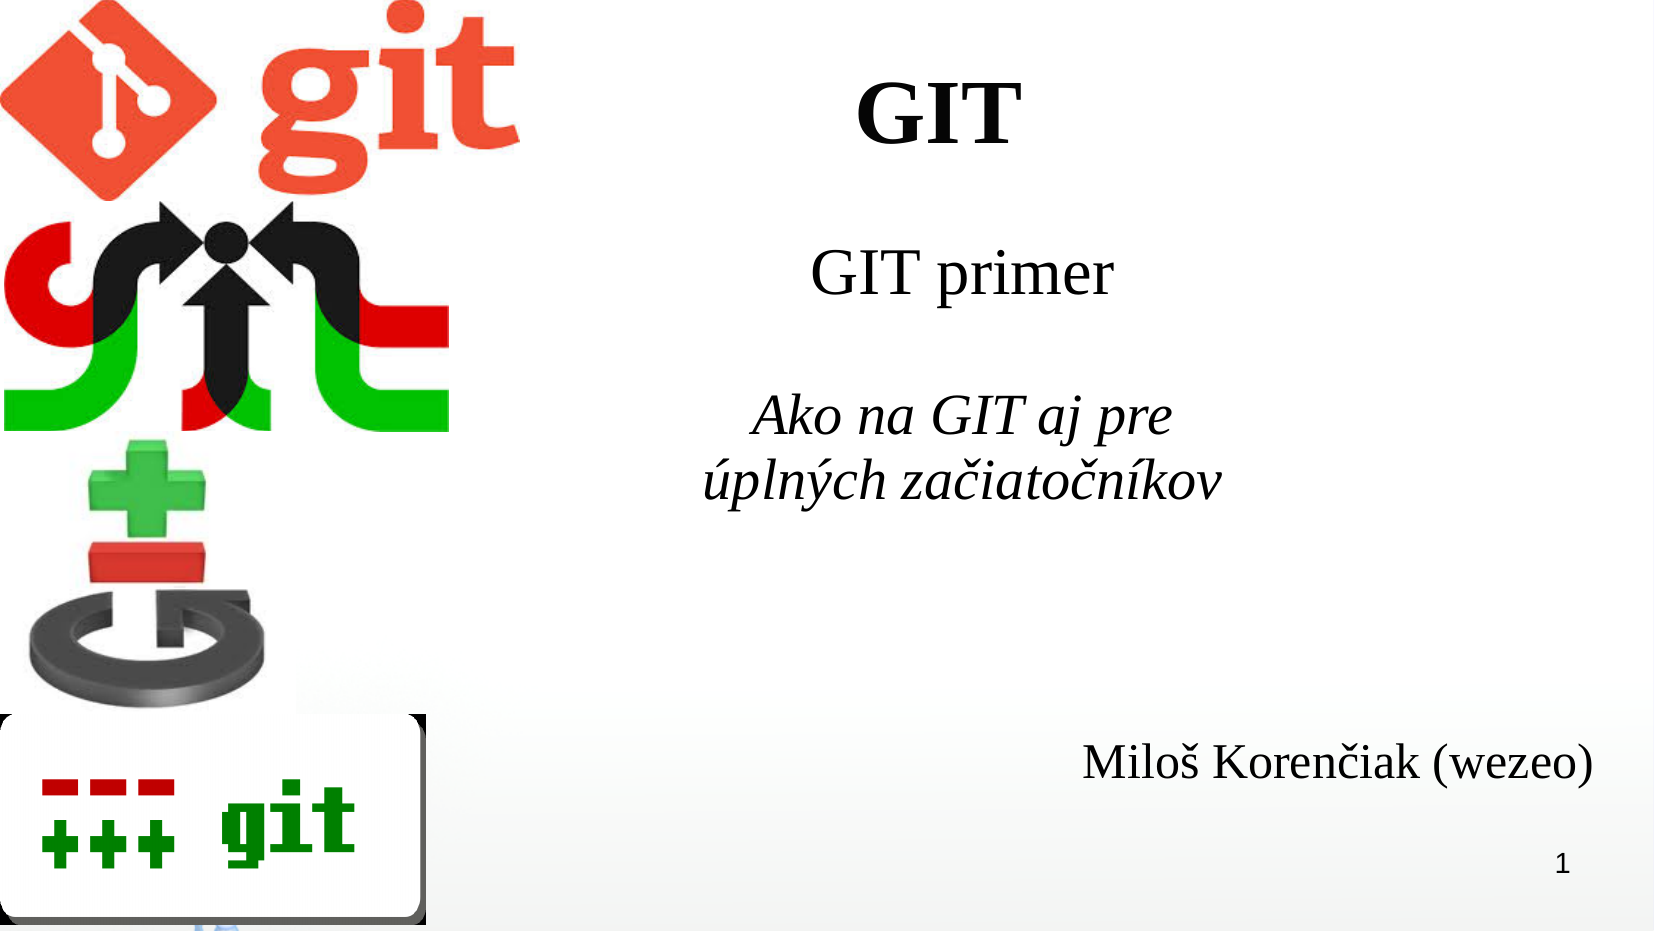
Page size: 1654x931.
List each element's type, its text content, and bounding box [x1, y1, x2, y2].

title GIT [520, 35, 1595, 189]
picture [0, 0, 1654, 931]
subtitle GIT primer Ako na GIT aj pre úplných začiatočníkov Miloš Korenčiak (wezeo) [330, 234, 1595, 790]
